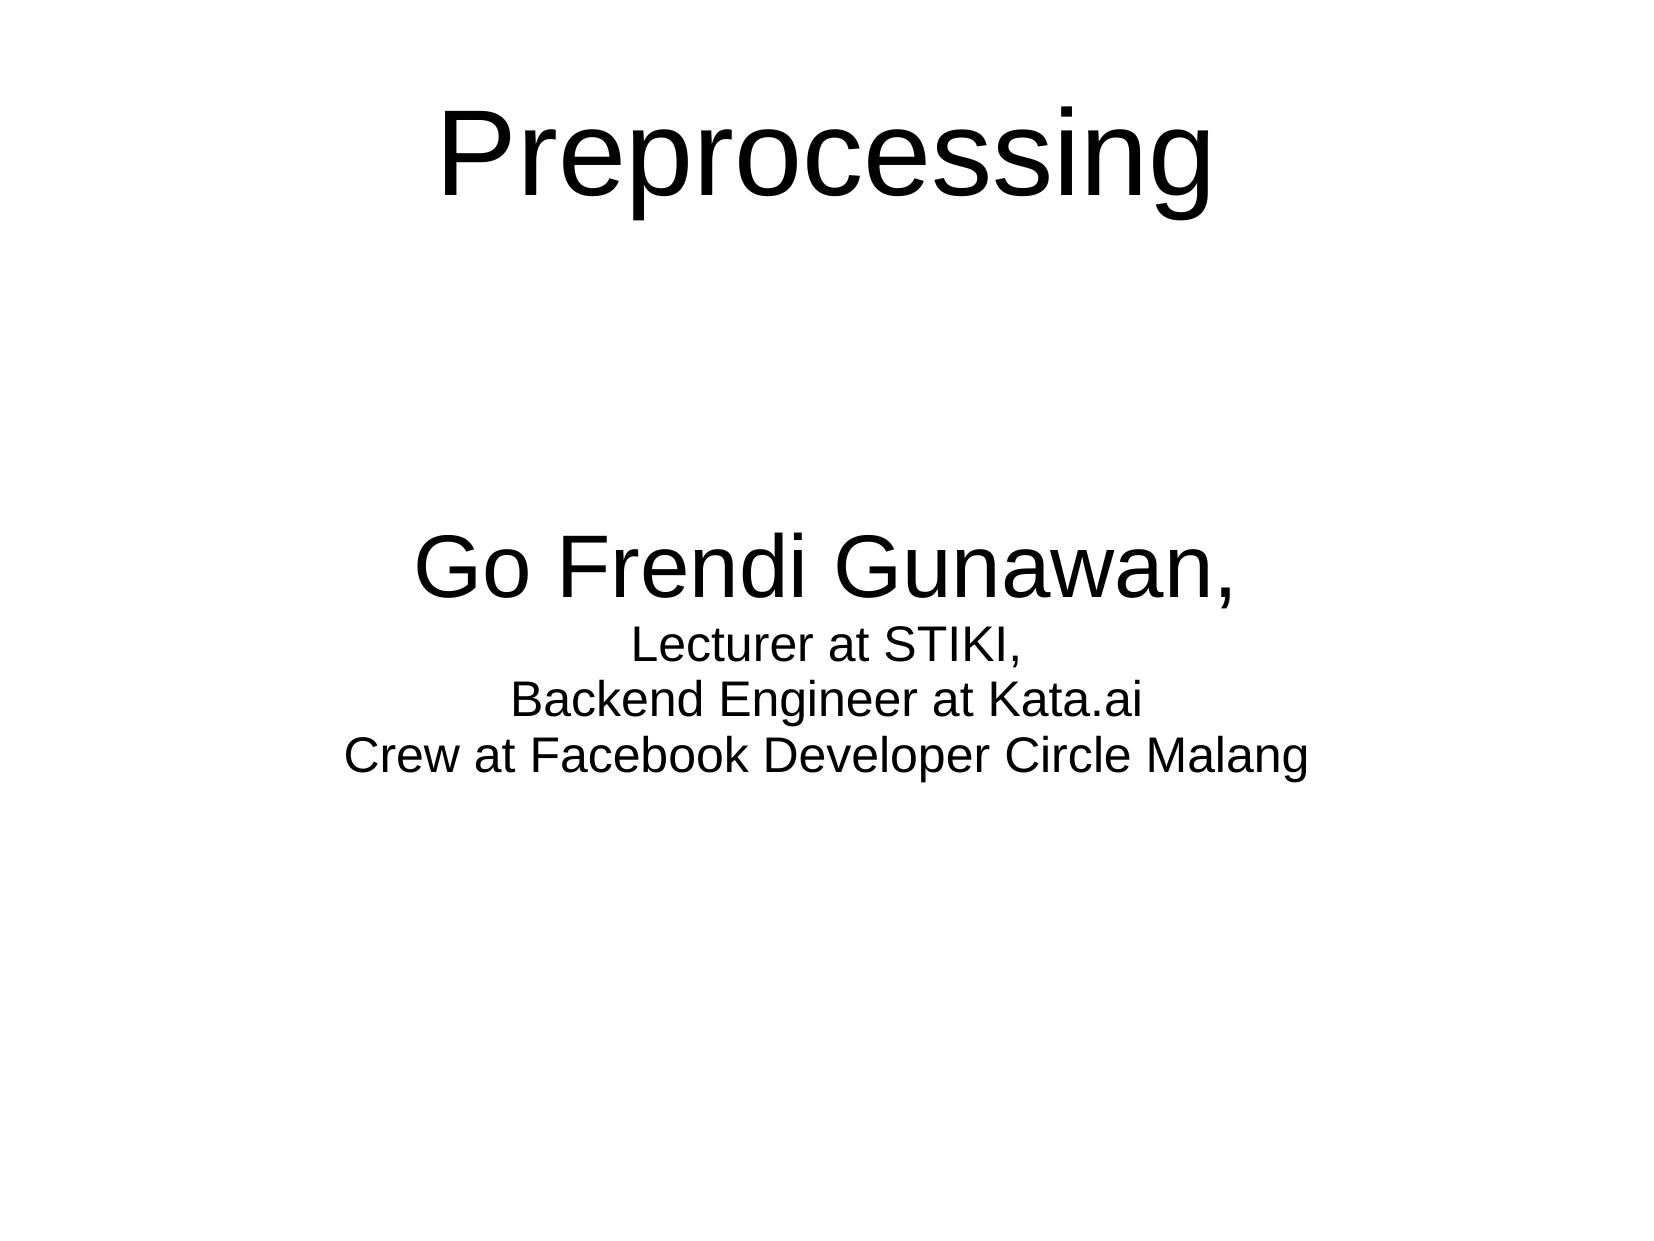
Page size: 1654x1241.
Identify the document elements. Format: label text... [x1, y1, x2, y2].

title Preprocessing [82, 49, 1571, 257]
subtitle Go Frendi Gunawan, Lecturer at STIKI, Backend Engineer at Kata.ai Crew at Facebook Developer Circle Malang [82, 290, 1571, 1010]
